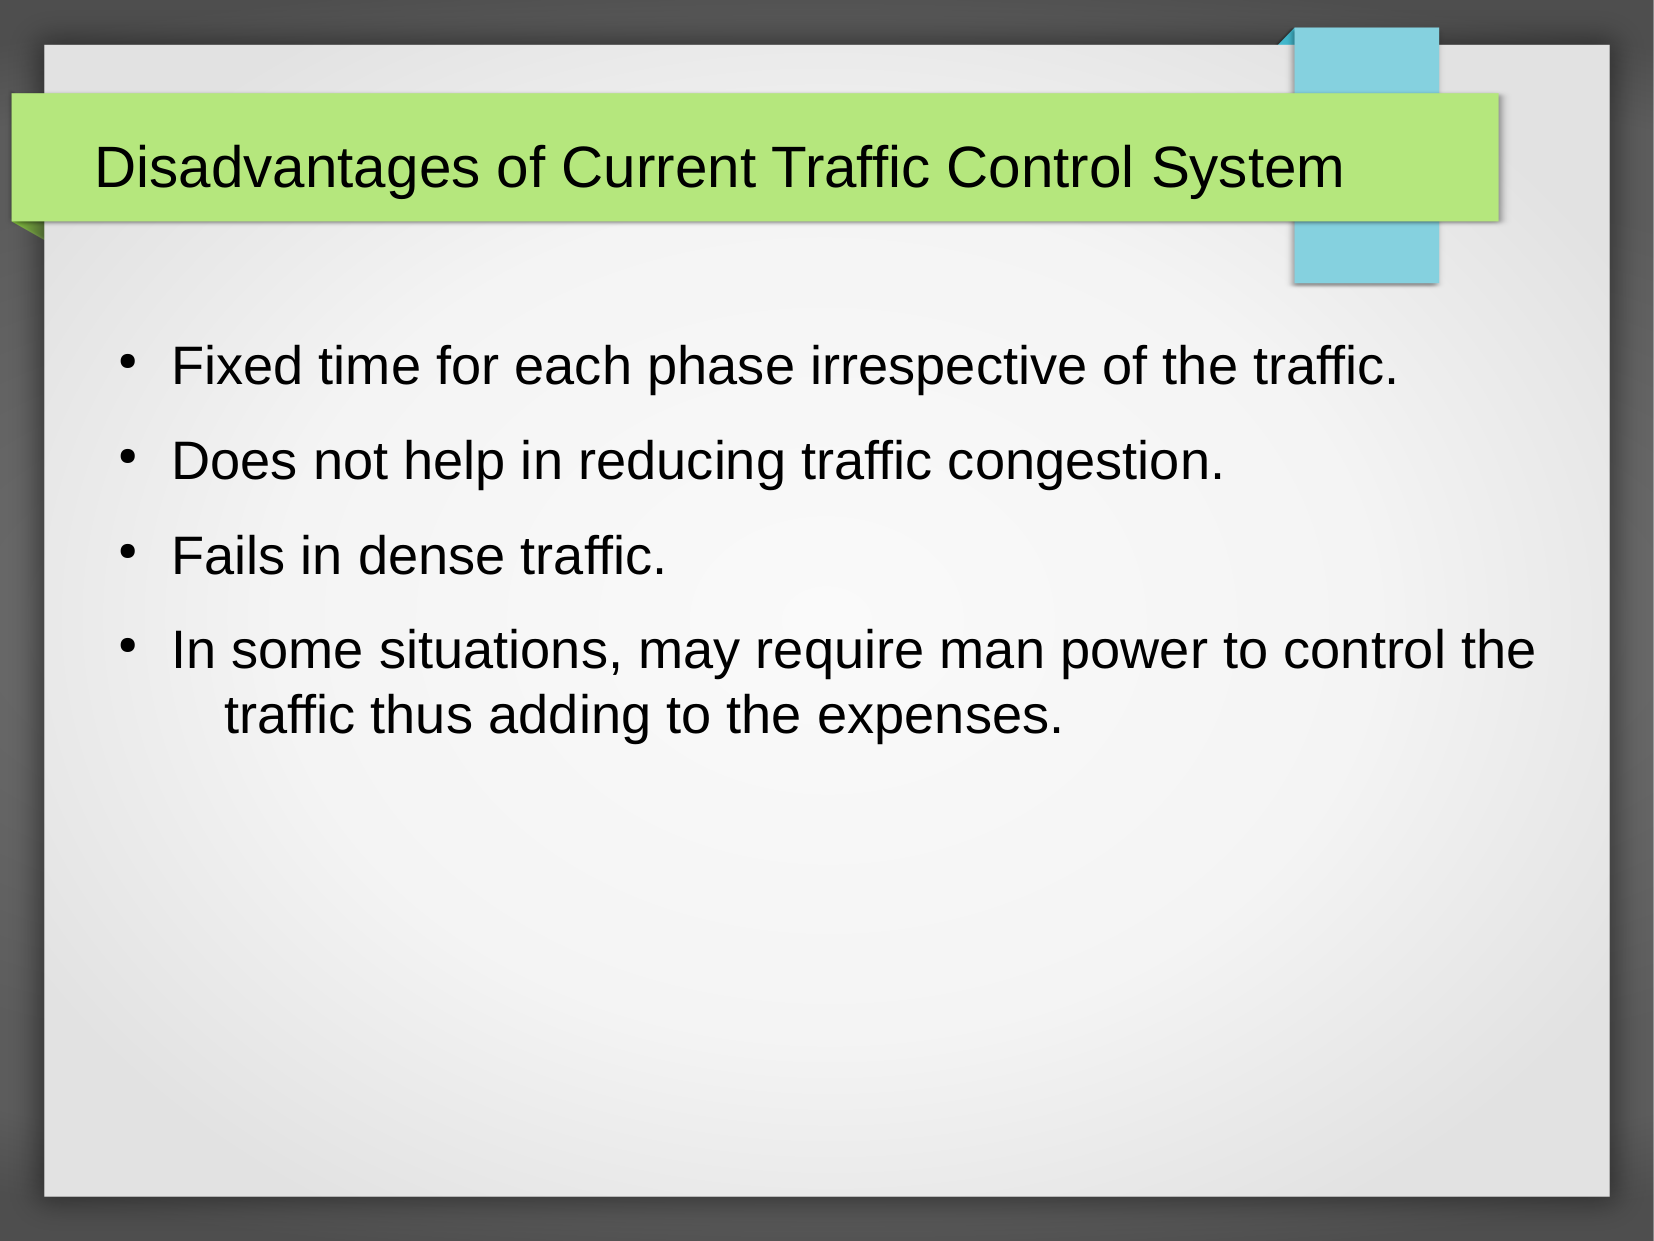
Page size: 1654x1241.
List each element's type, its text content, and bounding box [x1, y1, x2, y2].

list Fixed time for each phase irrespective of the traffic. Does not help in reducing traffic congestion. Fails in dense traffic. In some situations, may require man power to control the traffic thus adding to the expenses. [82, 330, 1571, 1050]
title Disadvantages of Current Traffic Control System [94, 94, 1453, 234]
